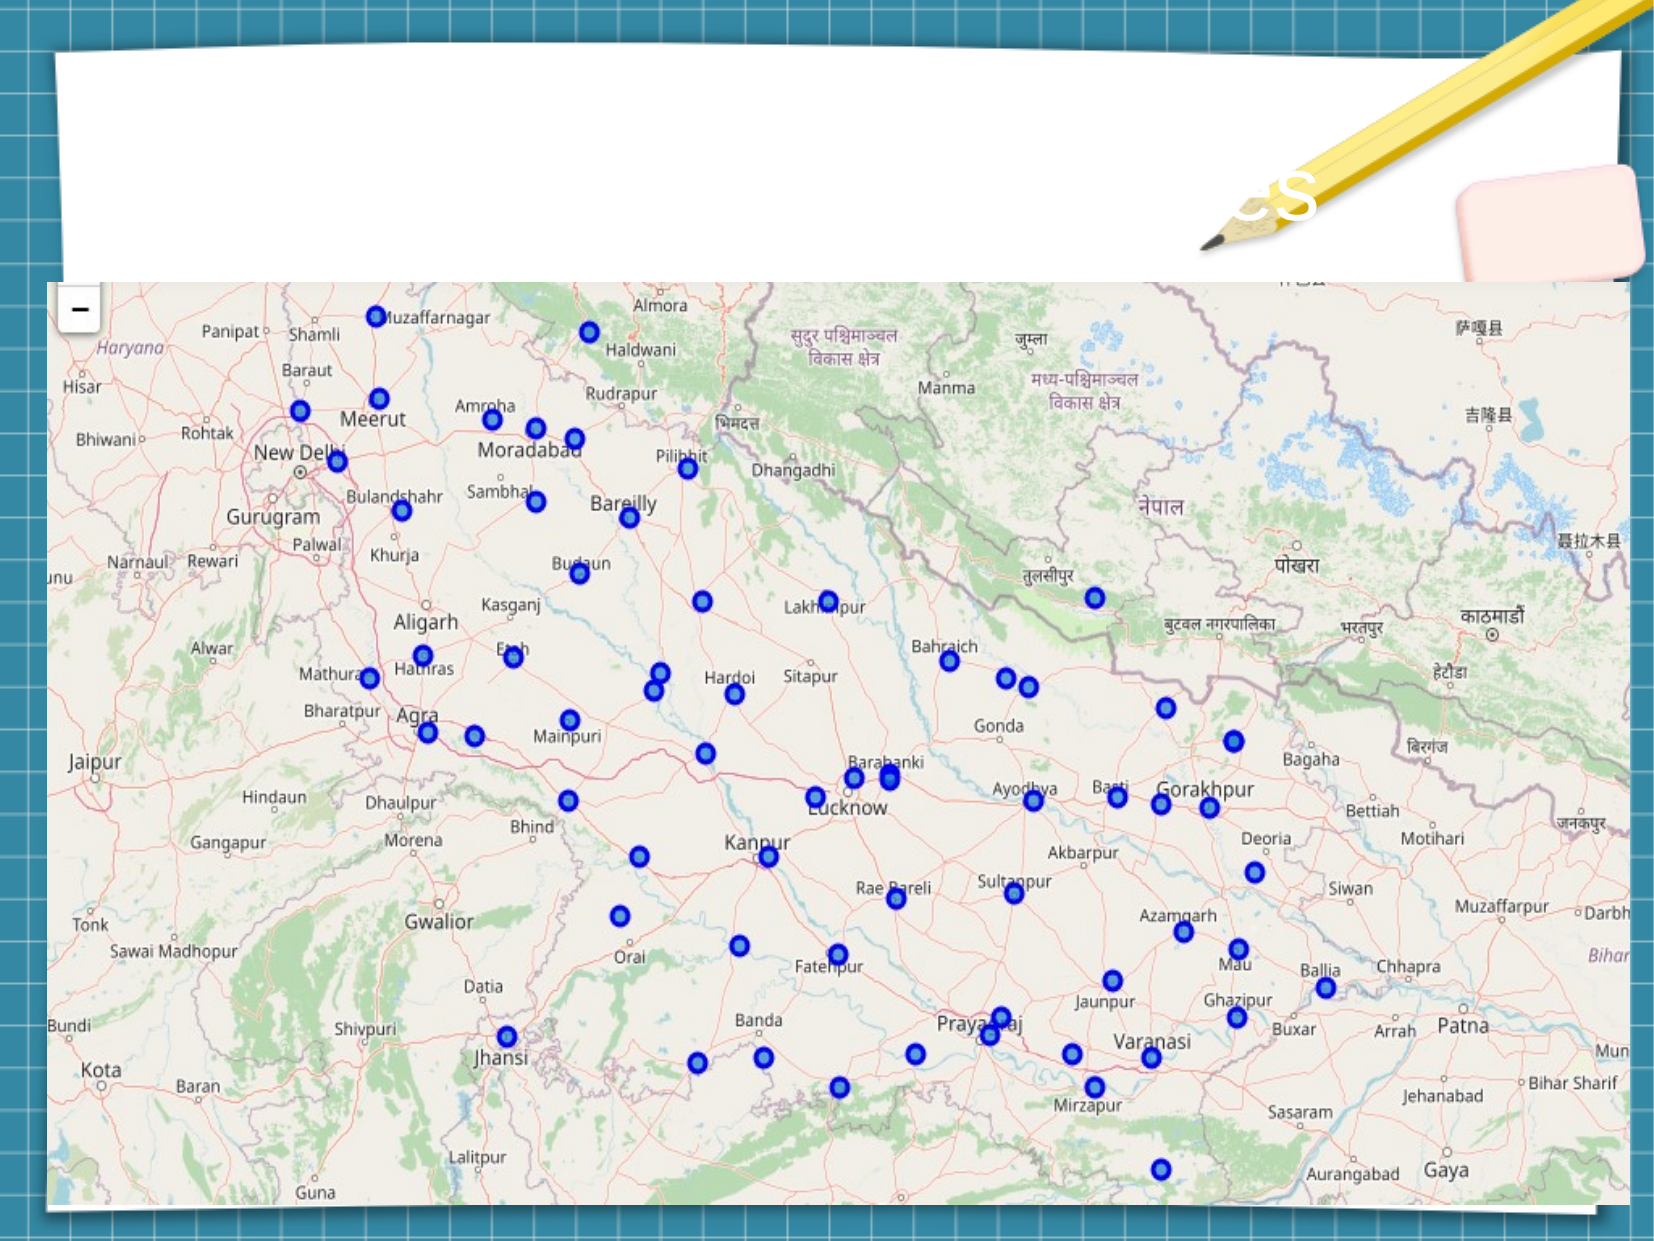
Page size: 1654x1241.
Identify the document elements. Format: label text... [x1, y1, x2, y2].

picture [0, 0, 1654, 1241]
title Uttar Pradesh with cities [82, 94, 1571, 282]
